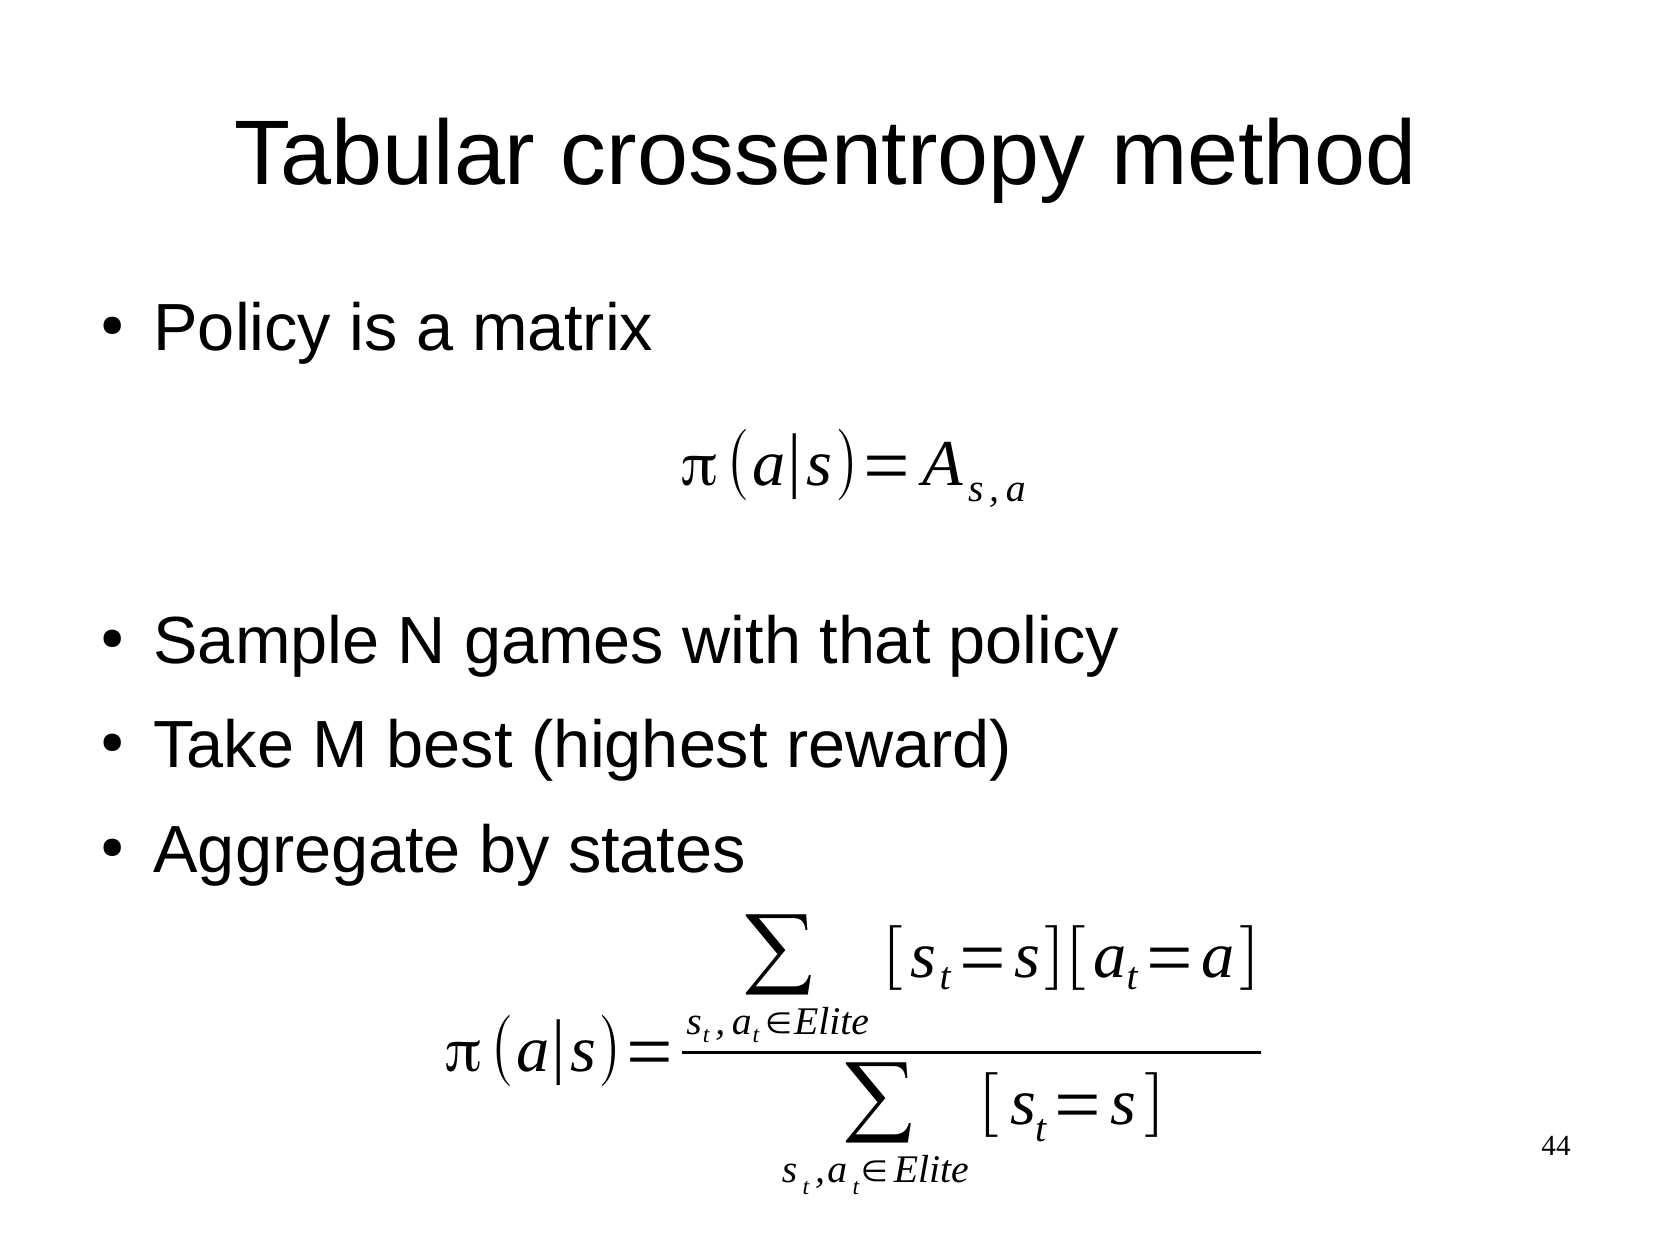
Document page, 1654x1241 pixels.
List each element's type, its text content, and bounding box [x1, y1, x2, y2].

title Tabular crossentropy method [82, 49, 1571, 257]
chart [664, 423, 1041, 509]
chart [428, 907, 1279, 1200]
list Policy is a matrix Sample N games with that policy Take M best (highest reward) Aggregate by states [82, 290, 1571, 1010]
